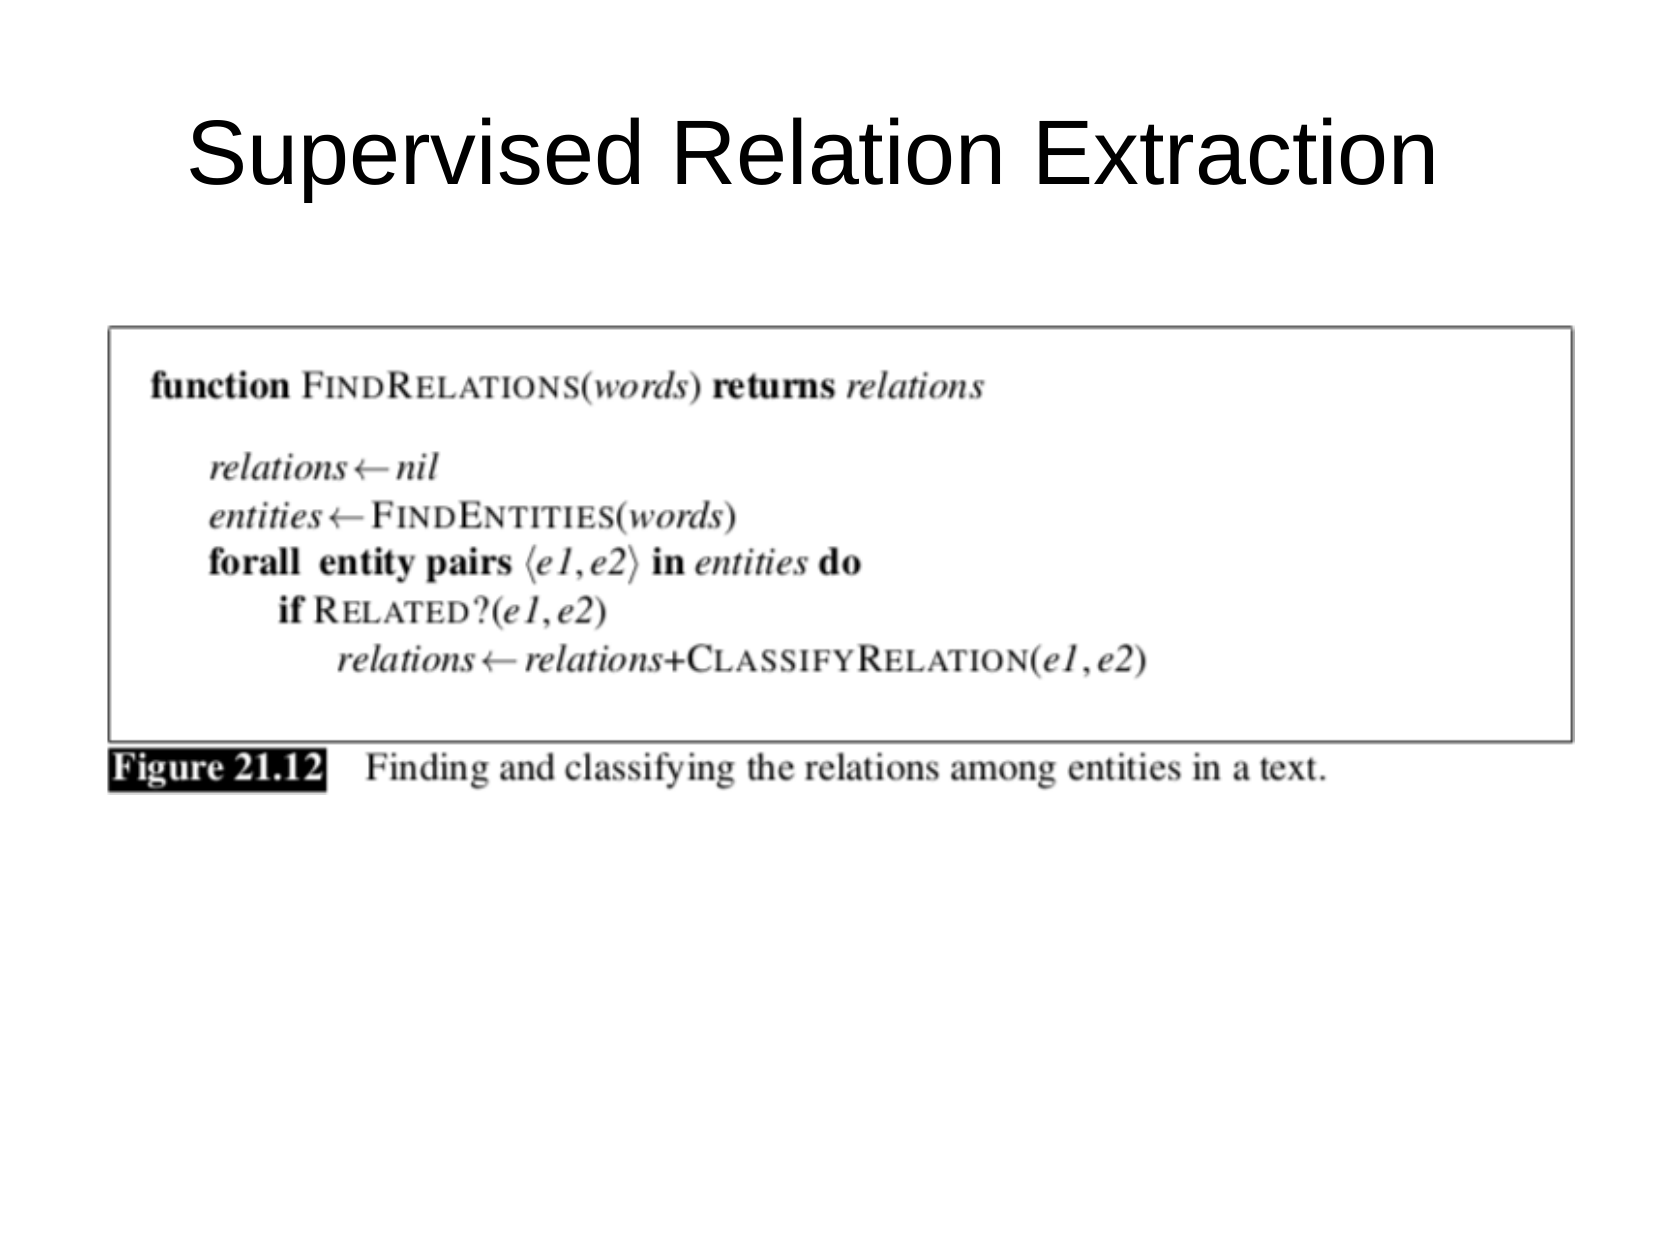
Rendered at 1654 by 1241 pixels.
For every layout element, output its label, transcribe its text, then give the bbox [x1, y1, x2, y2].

picture [106, 324, 1575, 796]
title Supervised Relation Extraction [82, 49, 1571, 257]
